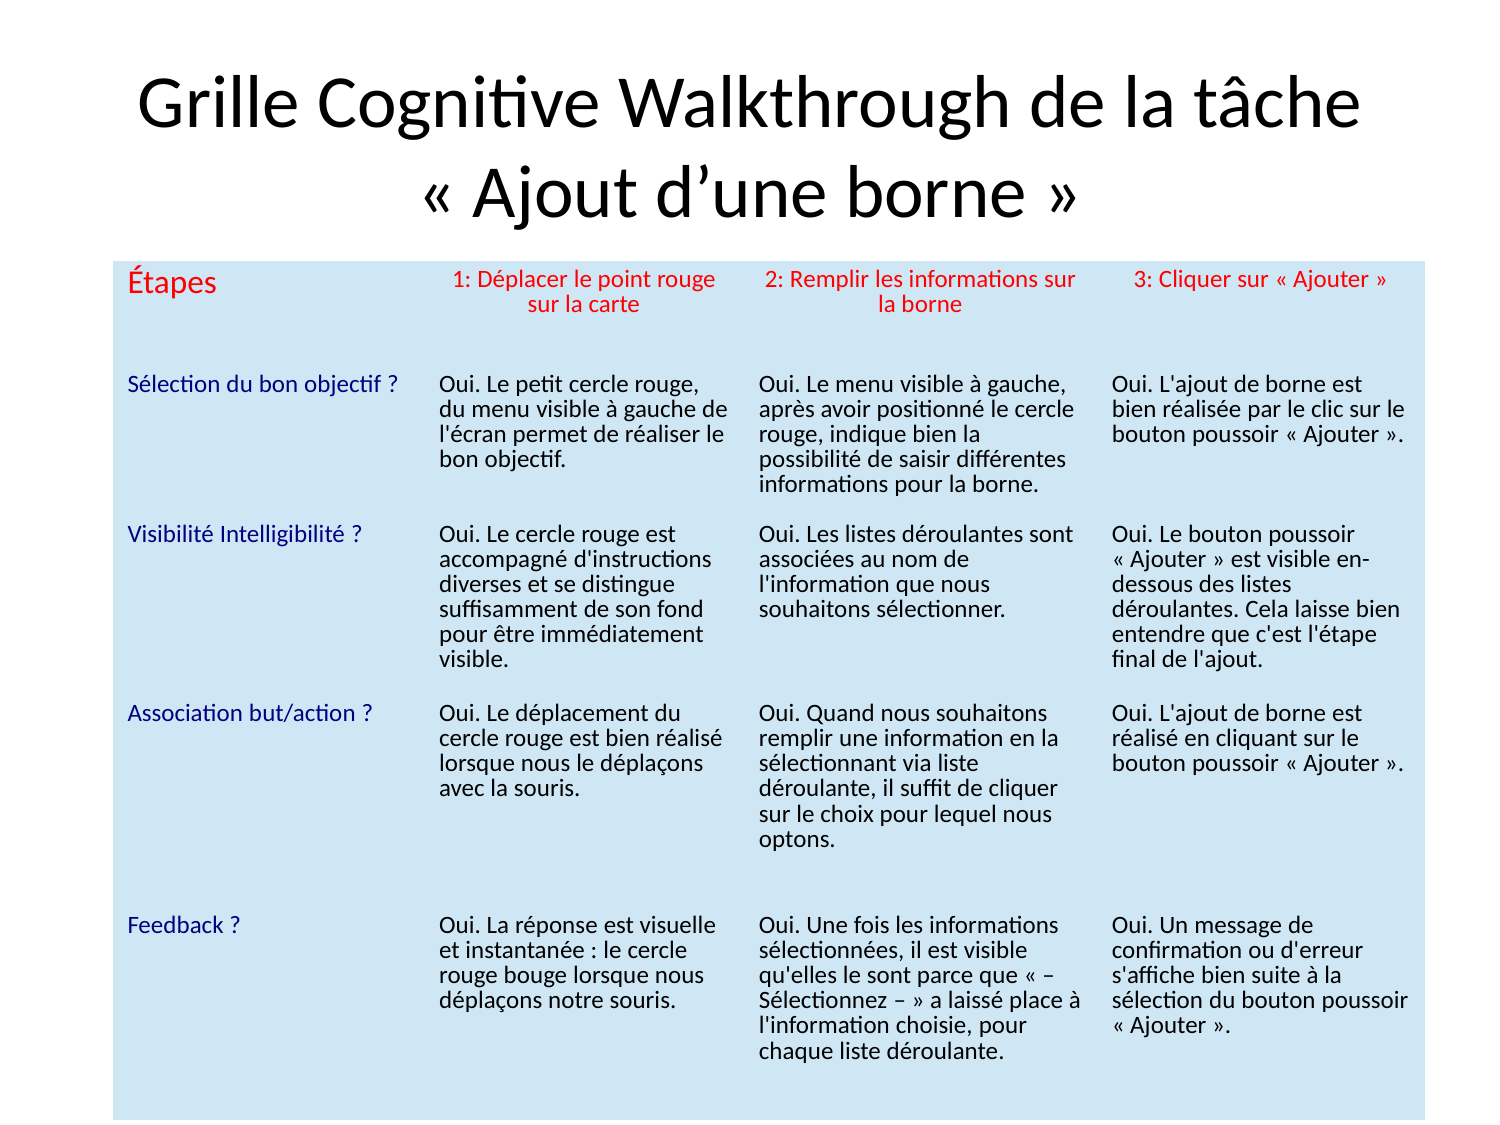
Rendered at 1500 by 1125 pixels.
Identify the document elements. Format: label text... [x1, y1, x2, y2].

table_cell Oui. La réponse est visuelle et instantanée : le cercle rouge bouge lorsque nous déplaçons notre souris. [424, 908, 744, 1120]
table_header 2: Remplir les informations sur la borne [744, 261, 1097, 366]
table_header Étapes [113, 261, 424, 366]
table_cell Oui. Le bouton poussoir « Ajouter » est visible en-dessous des listes déroulantes. Cela laisse bien entendre que c'est l'étape final de l'ajout. [1097, 516, 1425, 696]
table_cell Oui. Le petit cercle rouge, du menu visible à gauche de l'écran permet de réaliser le bon objectif. [424, 366, 744, 516]
table_cell Visibilité Intelligibilité ? [113, 516, 424, 696]
title Grille Cognitive Walkthrough de la tâche « Ajout d’une borne » [75, 45, 1425, 233]
table_cell Oui. Un message de confirmation ou d'erreur s'affiche bien suite à la sélection du bouton poussoir « Ajouter ». [1097, 908, 1425, 1120]
table_cell Oui. Les listes déroulantes sont associées au nom de l'information que nous souhaitons sélectionner. [744, 516, 1097, 696]
table_cell Oui. Le menu visible à gauche, après avoir positionné le cercle rouge, indique bien la possibilité de saisir différentes informations pour la borne. [744, 366, 1097, 516]
table_cell Feedback ? [113, 908, 424, 1120]
table_cell Oui. Le déplacement du cercle rouge est bien réalisé lorsque nous le déplaçons avec la souris. [424, 696, 744, 908]
table_header 1: Déplacer le point rouge sur la carte [424, 261, 744, 366]
table_cell Oui. Quand nous souhaitons remplir une information en la sélectionnant via liste déroulante, il suffit de cliquer sur le choix pour lequel nous optons. [744, 696, 1097, 908]
table_cell Oui. Une fois les informations sélectionnées, il est visible qu'elles le sont parce que « – Sélectionnez – » a laissé place à l'information choisie, pour chaque liste déroulante. [744, 908, 1097, 1120]
table_cell Oui. L'ajout de borne est bien réalisée par le clic sur le bouton poussoir « Ajouter ». [1097, 366, 1425, 516]
table_cell Oui. L'ajout de borne est réalisé en cliquant sur le bouton poussoir « Ajouter ». [1097, 696, 1425, 908]
table_cell Sélection du bon objectif ? [113, 366, 424, 516]
table_header 3: Cliquer sur « Ajouter » [1097, 261, 1425, 366]
table_cell Oui. Le cercle rouge est accompagné d'instructions diverses et se distingue suffisamment de son fond pour être immédiatement visible. [424, 516, 744, 696]
table_cell Association but/action ? [113, 696, 424, 908]
